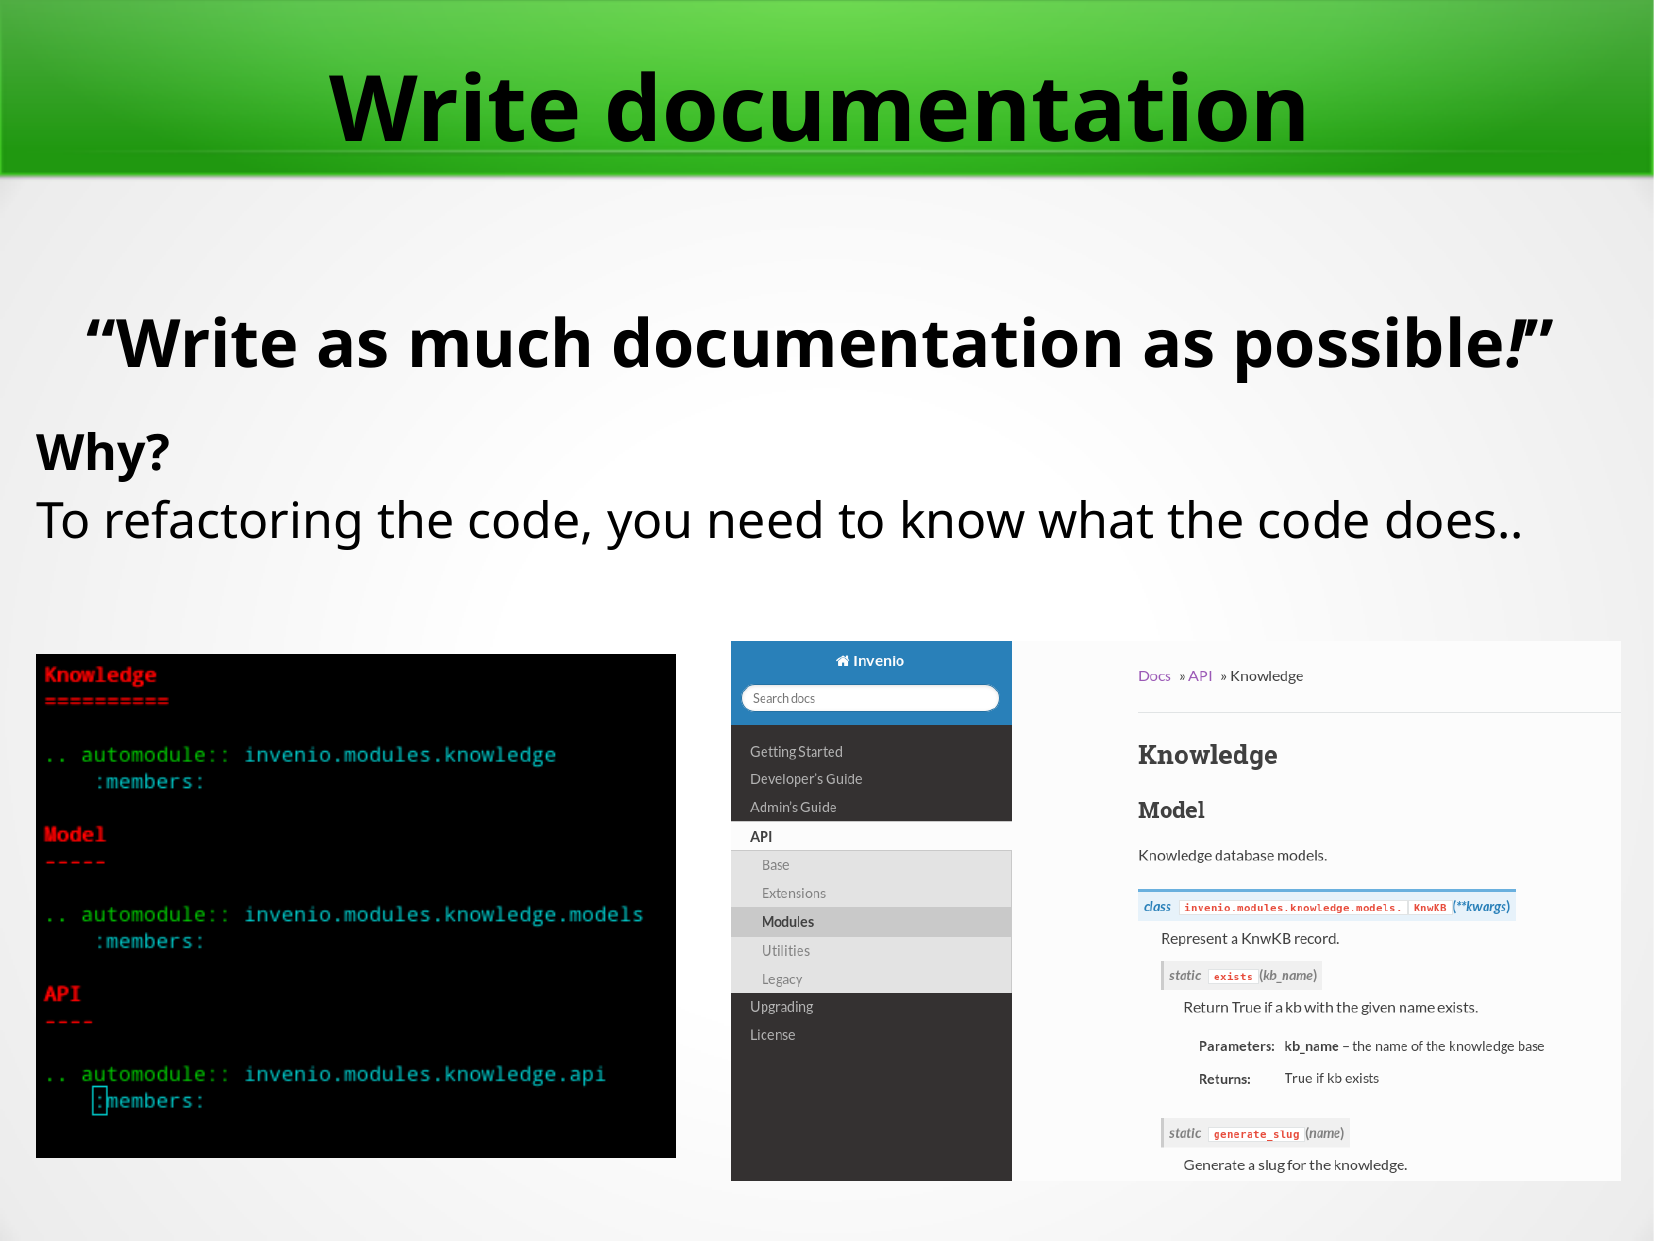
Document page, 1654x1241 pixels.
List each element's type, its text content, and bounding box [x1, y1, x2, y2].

title Write documentation [76, 42, 1565, 169]
picture [0, 0, 1654, 1241]
list “Write as much documentation as possible!” Why? To refactoring the code, you need to know what the code does.. [36, 296, 1606, 1016]
